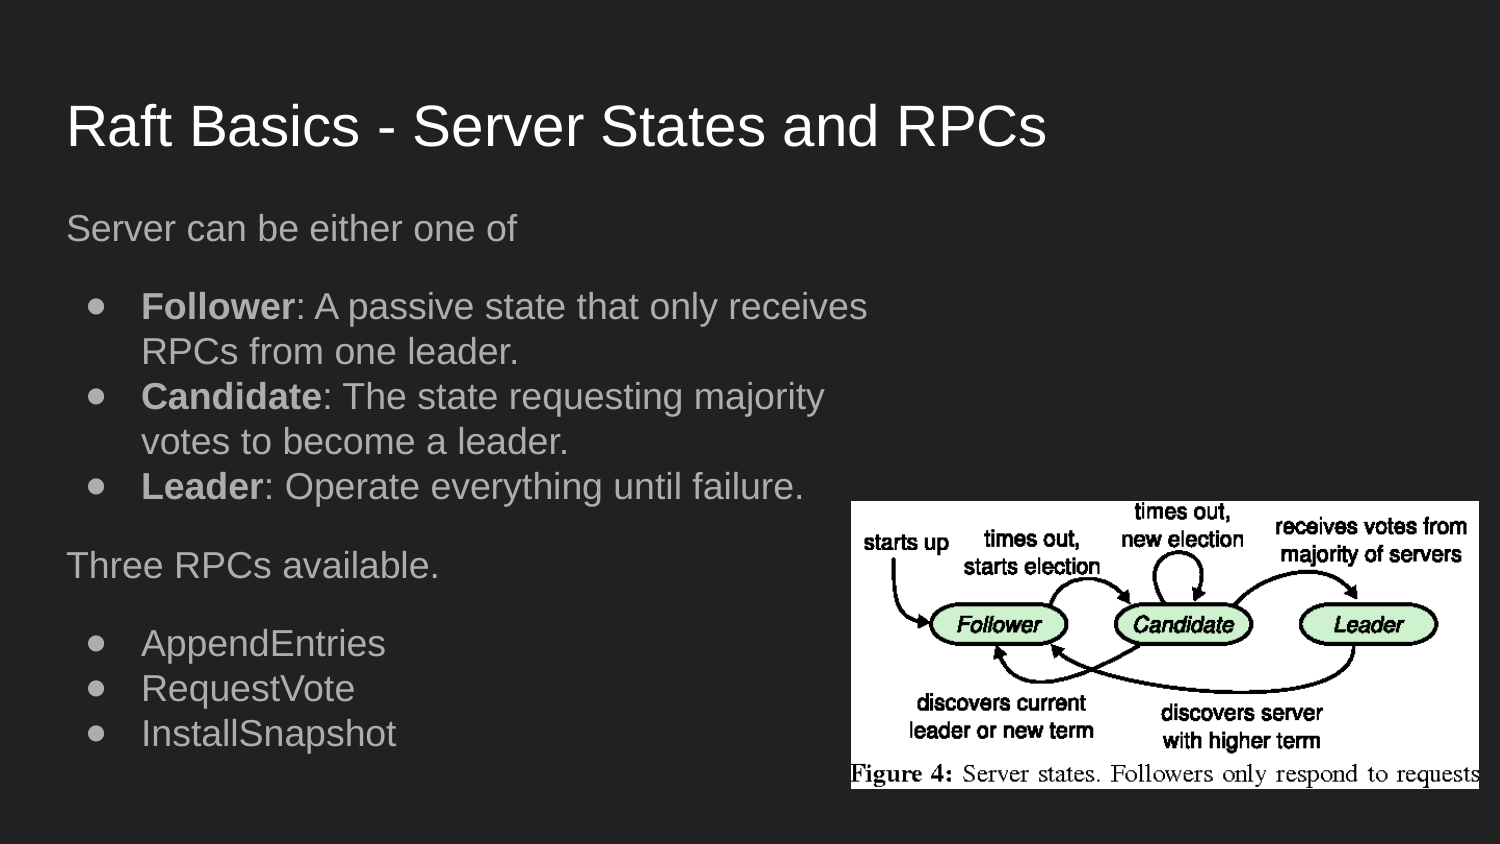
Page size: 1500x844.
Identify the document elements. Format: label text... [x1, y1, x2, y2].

picture [851, 501, 1479, 789]
title Raft Basics - Server States and RPCs [51, 72, 1449, 167]
list Server can be either one of Follower: A passive state that only receives RPCs from one leader. Candidate: The state requesting majority votes to become a leader. Leader: Operate everything until failure. Three RPCs available. AppendEntries RequestVote InstallSnapshot [51, 189, 891, 750]
